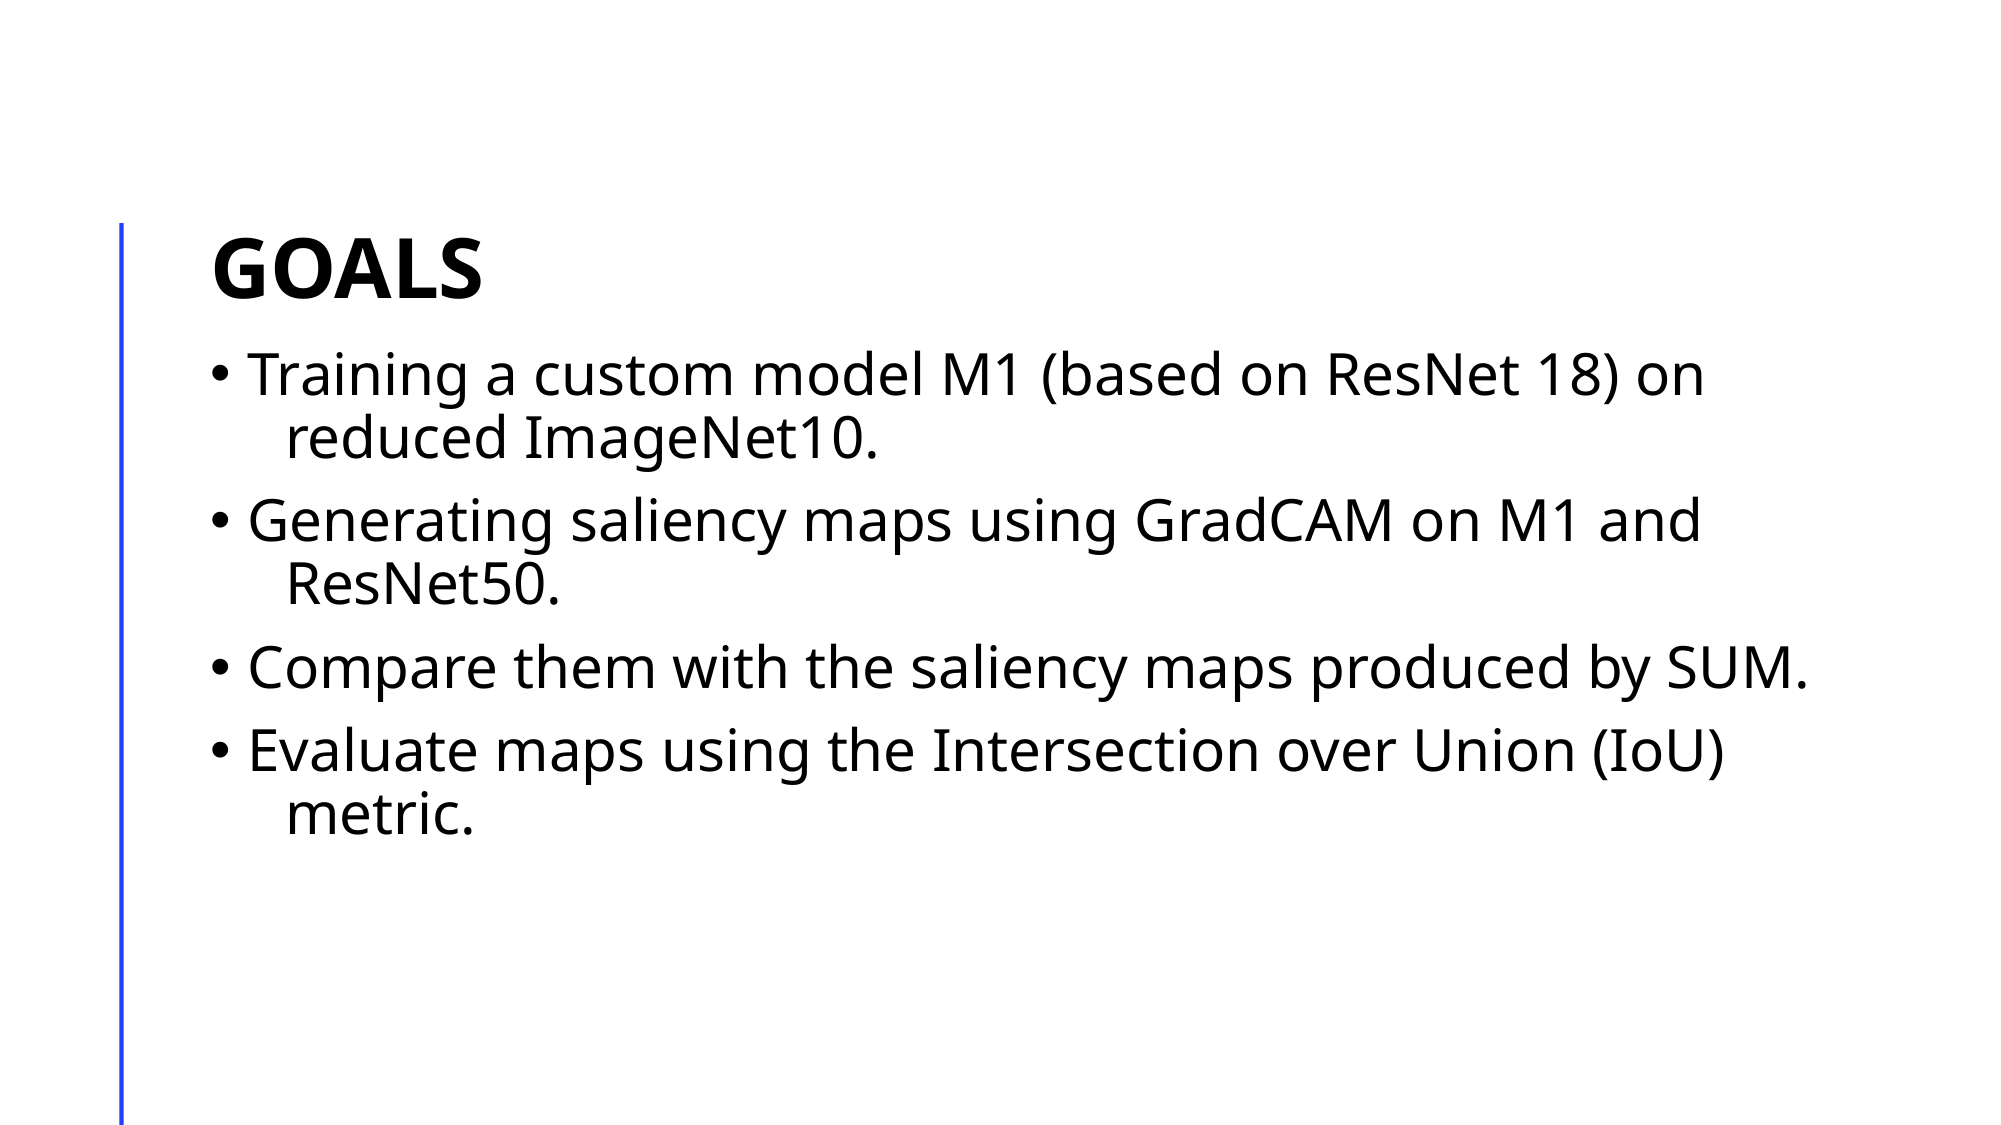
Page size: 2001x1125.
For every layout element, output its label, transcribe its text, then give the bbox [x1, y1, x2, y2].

list Training a custom model M1 (based on ResNet 18) on reduced ImageNet10. Generating saliency maps using GradCAM on M1 and ResNet50. Compare them with the saliency maps produced by SUM. Evaluate maps using the Intersection over Union (IoU) metric. [210, 345, 1865, 1021]
title goals [210, 104, 1865, 315]
